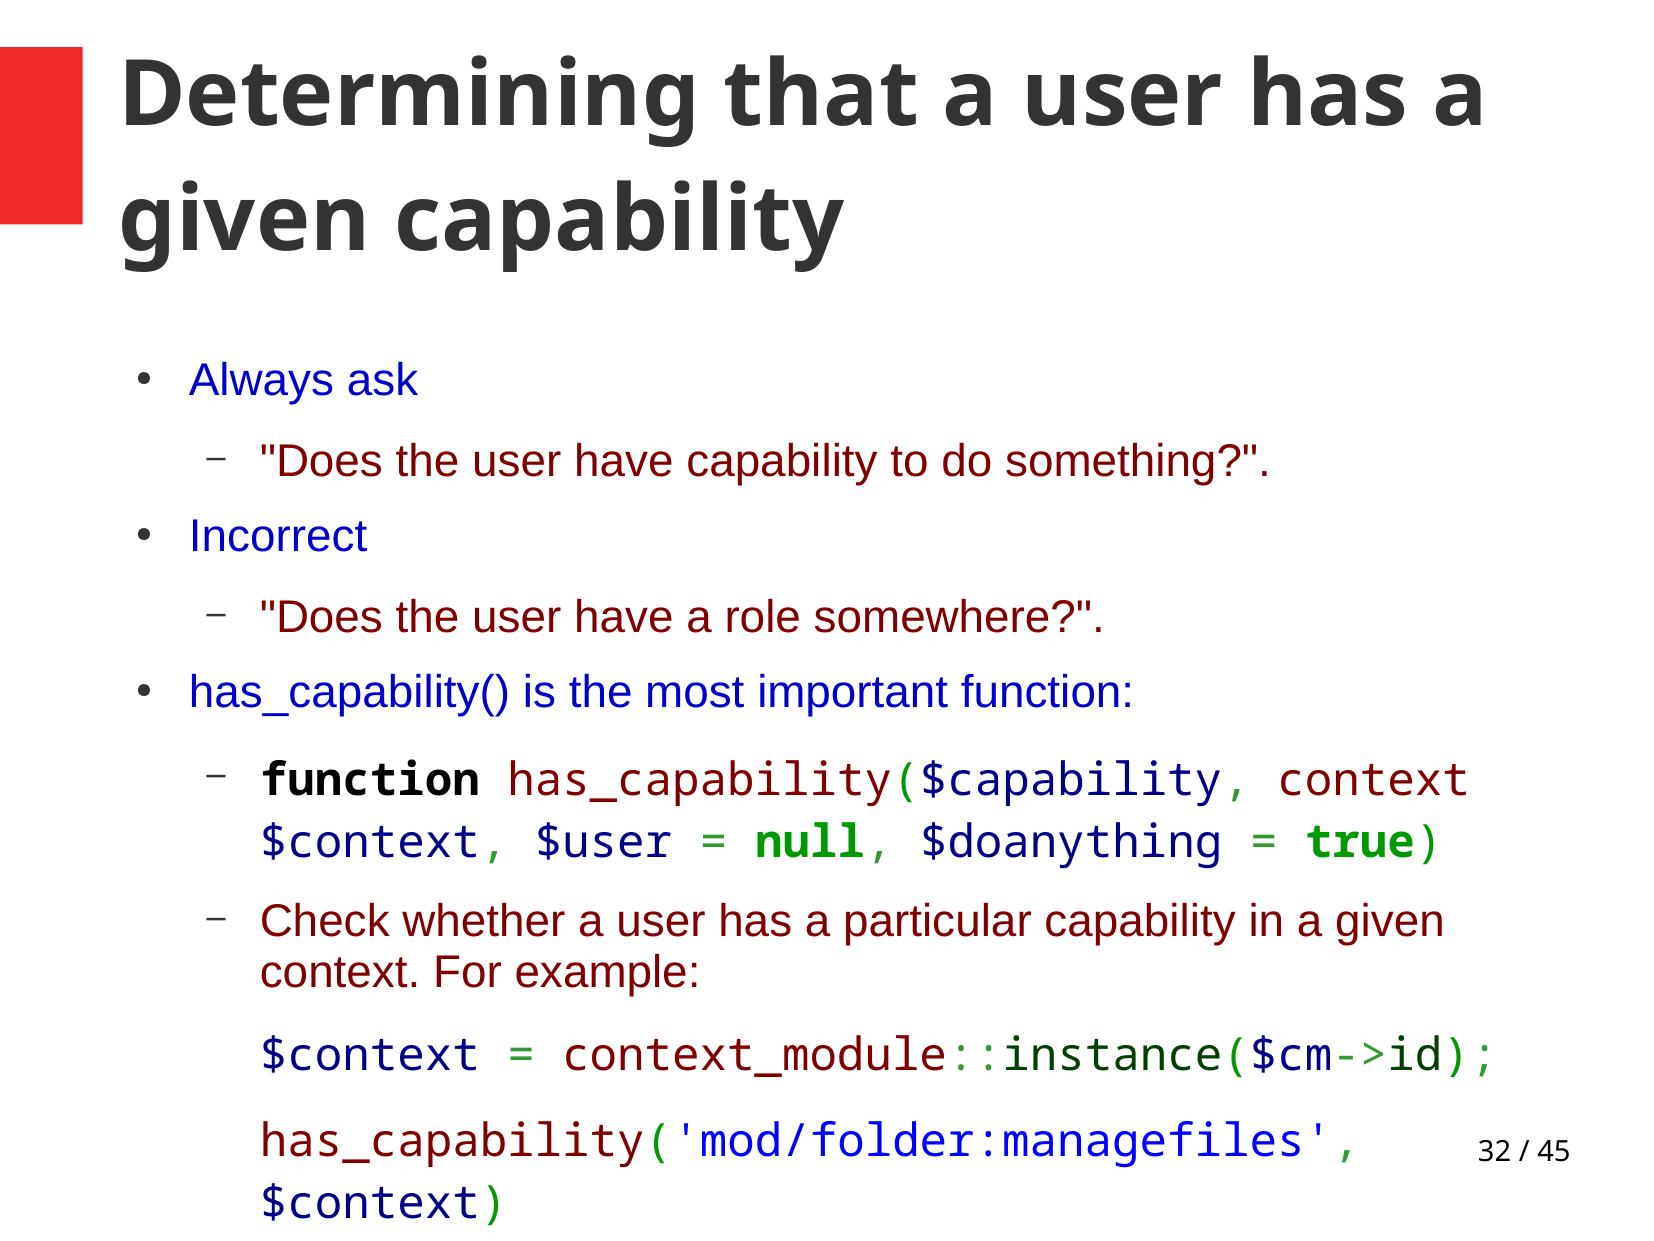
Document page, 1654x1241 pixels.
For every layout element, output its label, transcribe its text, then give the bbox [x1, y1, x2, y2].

title Determining that a user has a given capability [118, 27, 1571, 278]
list Always ask "Does the user have capability to do something?". Incorrect "Does the user have a role somewhere?". has_capability() is the most important function: function has_capability($capability, context $context, $user = null, $doanything = true) Check whether a user has a particular capability in a given context. For example: $context = context_module::instance($cm->id); has_capability('mod/folder:managefiles', $context) [118, 354, 1536, 1074]
